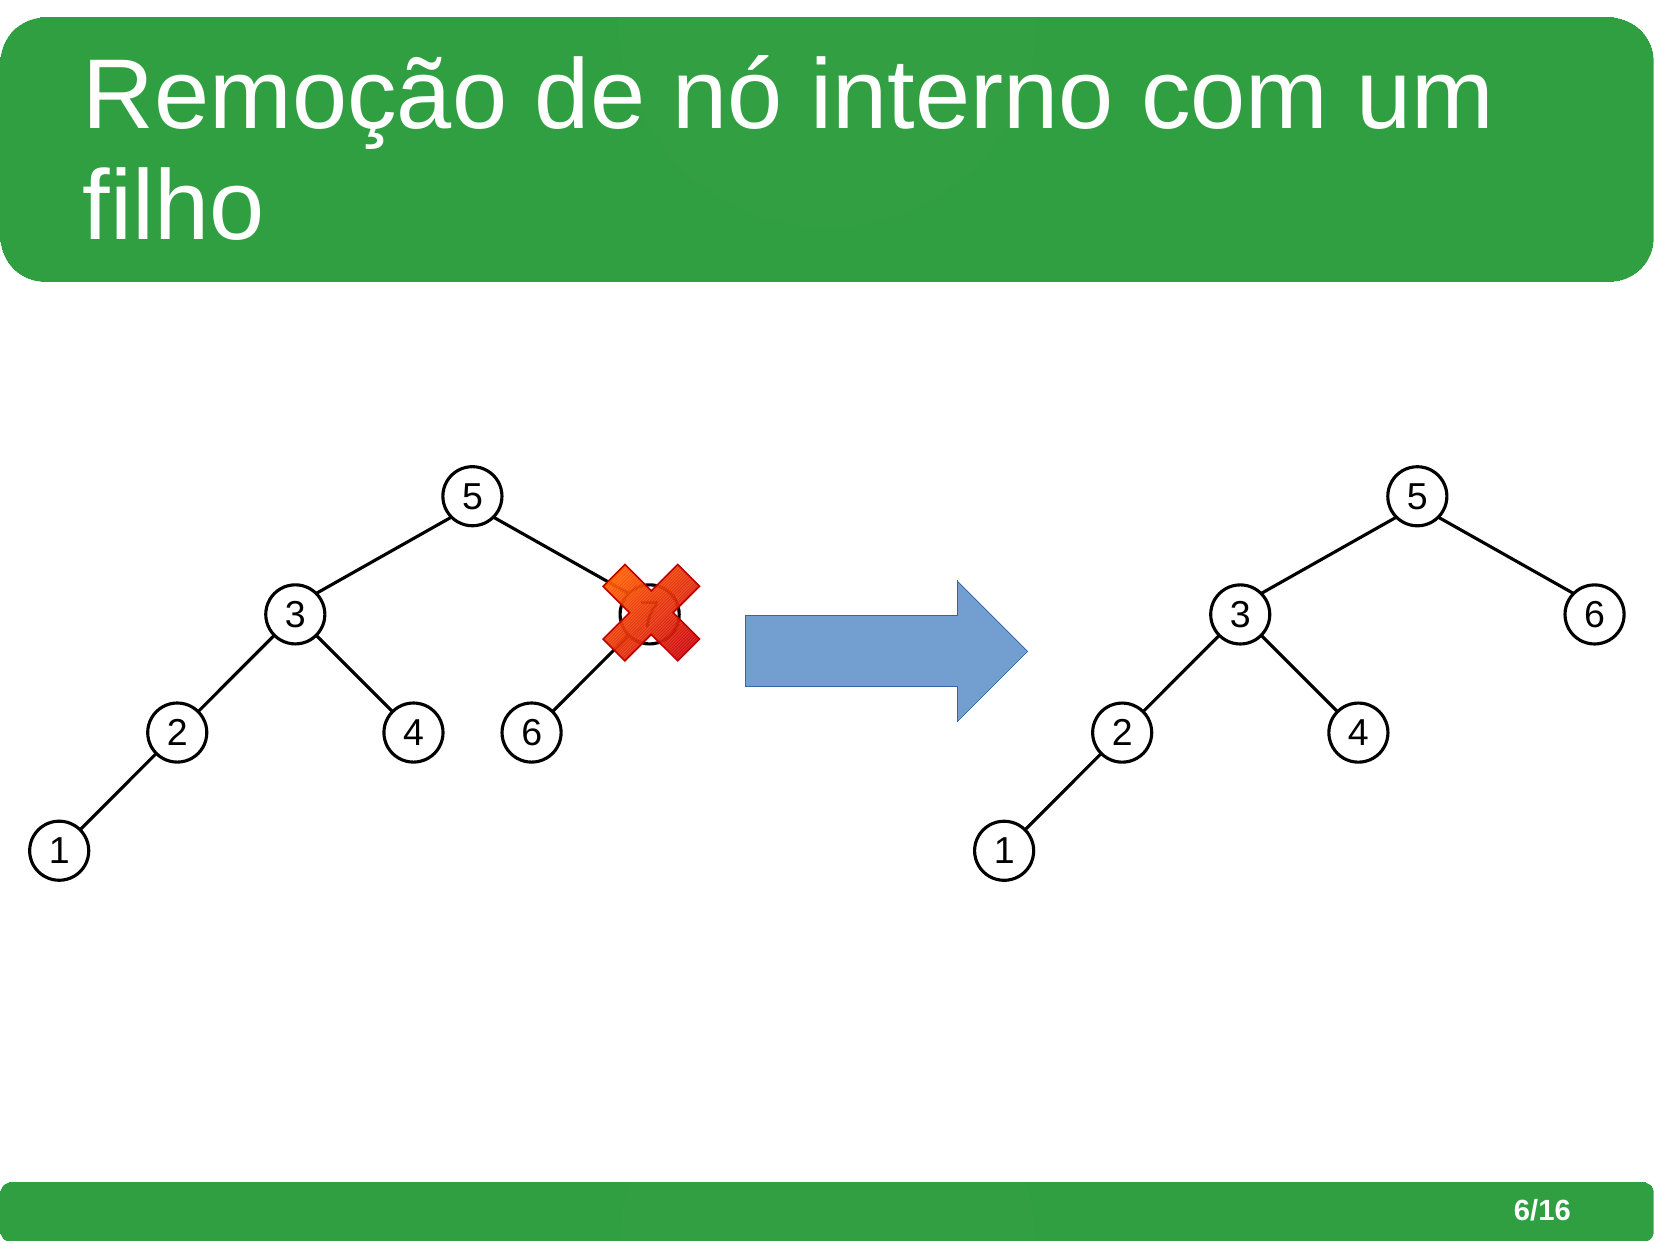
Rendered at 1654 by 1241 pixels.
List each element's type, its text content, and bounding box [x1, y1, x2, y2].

text_box 4 [383, 702, 444, 763]
text_box [745, 580, 1028, 722]
text_box 3 [1210, 584, 1270, 644]
text_box 3 [265, 584, 325, 644]
text_box 2 [147, 702, 207, 763]
text_box 1 [974, 821, 1034, 881]
title Remoção de nó interno com um filho [82, 38, 1571, 261]
text_box 6 [1565, 584, 1625, 644]
picture [567, 528, 735, 697]
text_box 5 [1387, 466, 1447, 526]
text_box 4 [1328, 703, 1388, 763]
text_box 1 [29, 821, 89, 881]
text_box 2 [1092, 703, 1152, 763]
text_box 6 [502, 702, 562, 763]
text_box 5 [442, 466, 502, 526]
